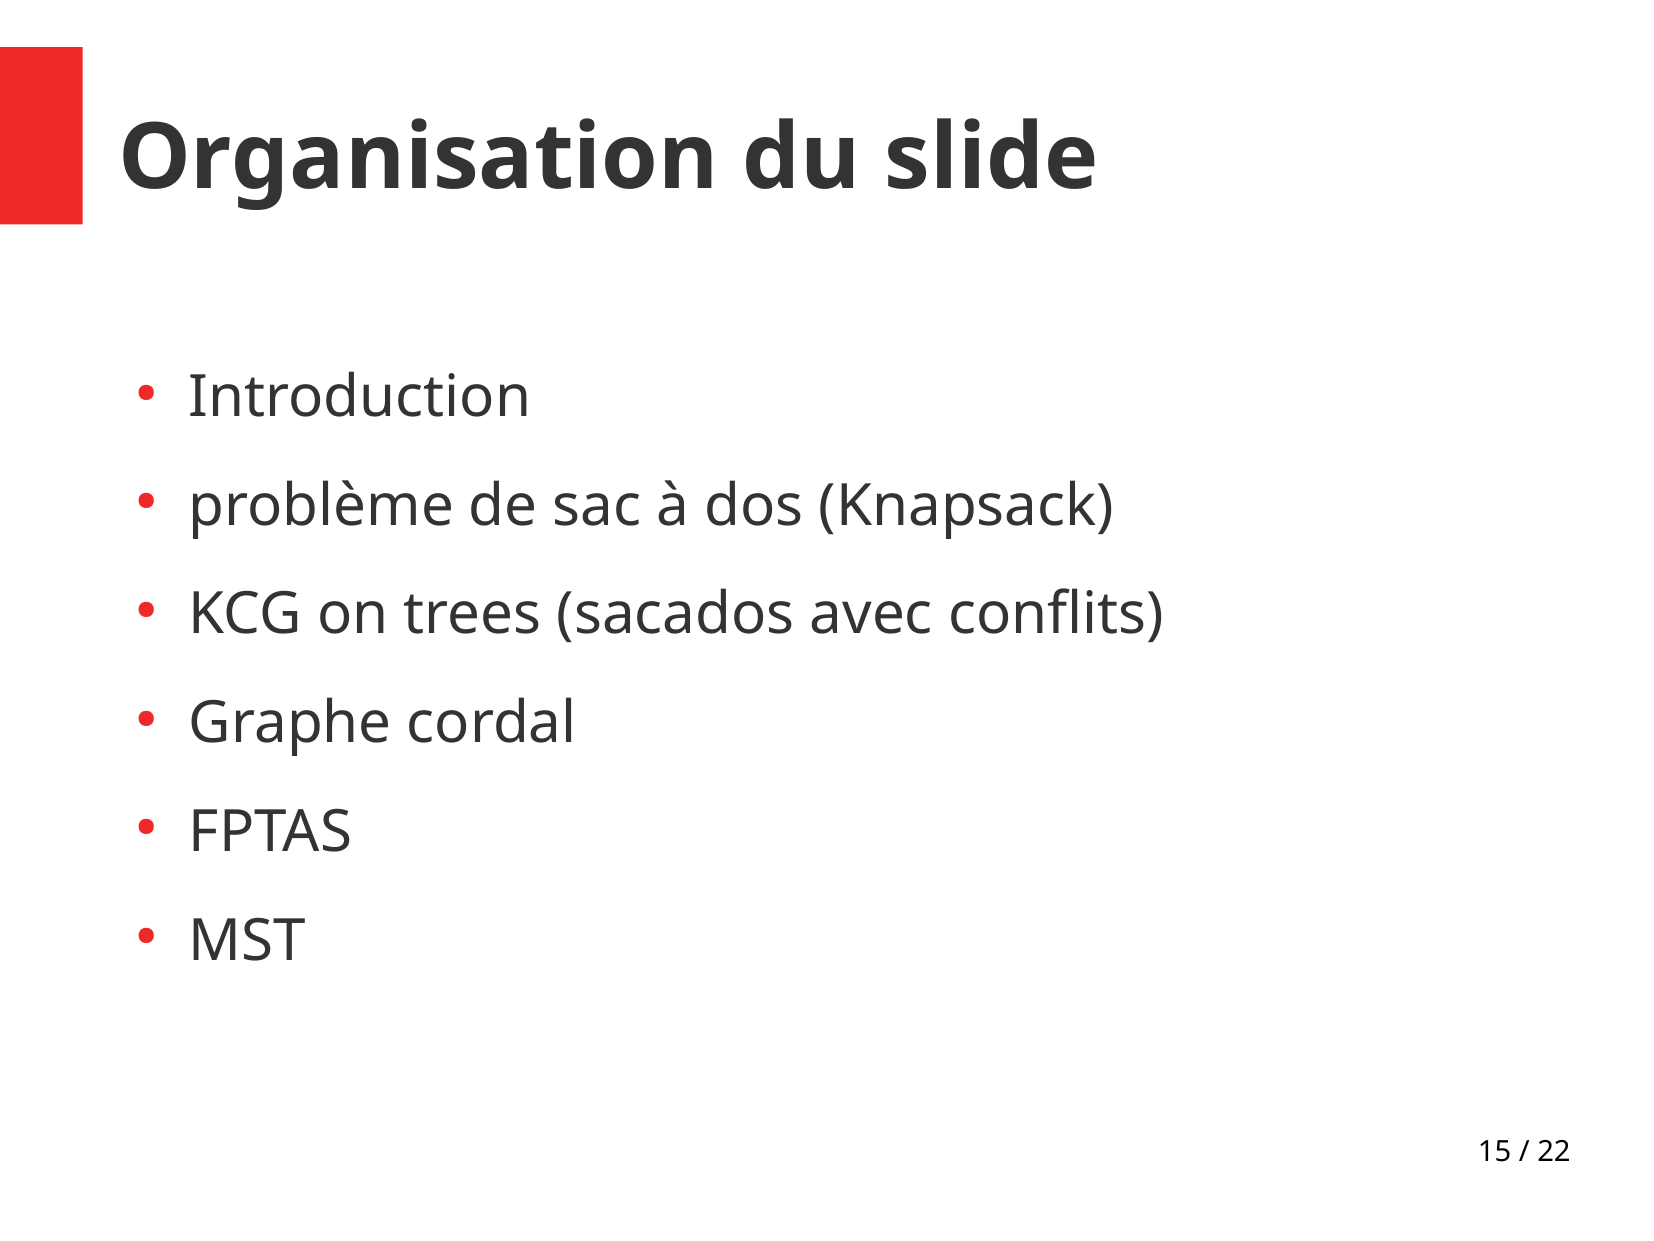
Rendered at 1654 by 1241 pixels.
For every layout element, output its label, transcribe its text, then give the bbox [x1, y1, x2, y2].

title Organisation du slide [118, 49, 1571, 257]
list Introduction problème de sac à dos (Knapsack) KCG on trees (sacados avec conflits) Graphe cordal FPTAS MST [118, 354, 1536, 1074]
